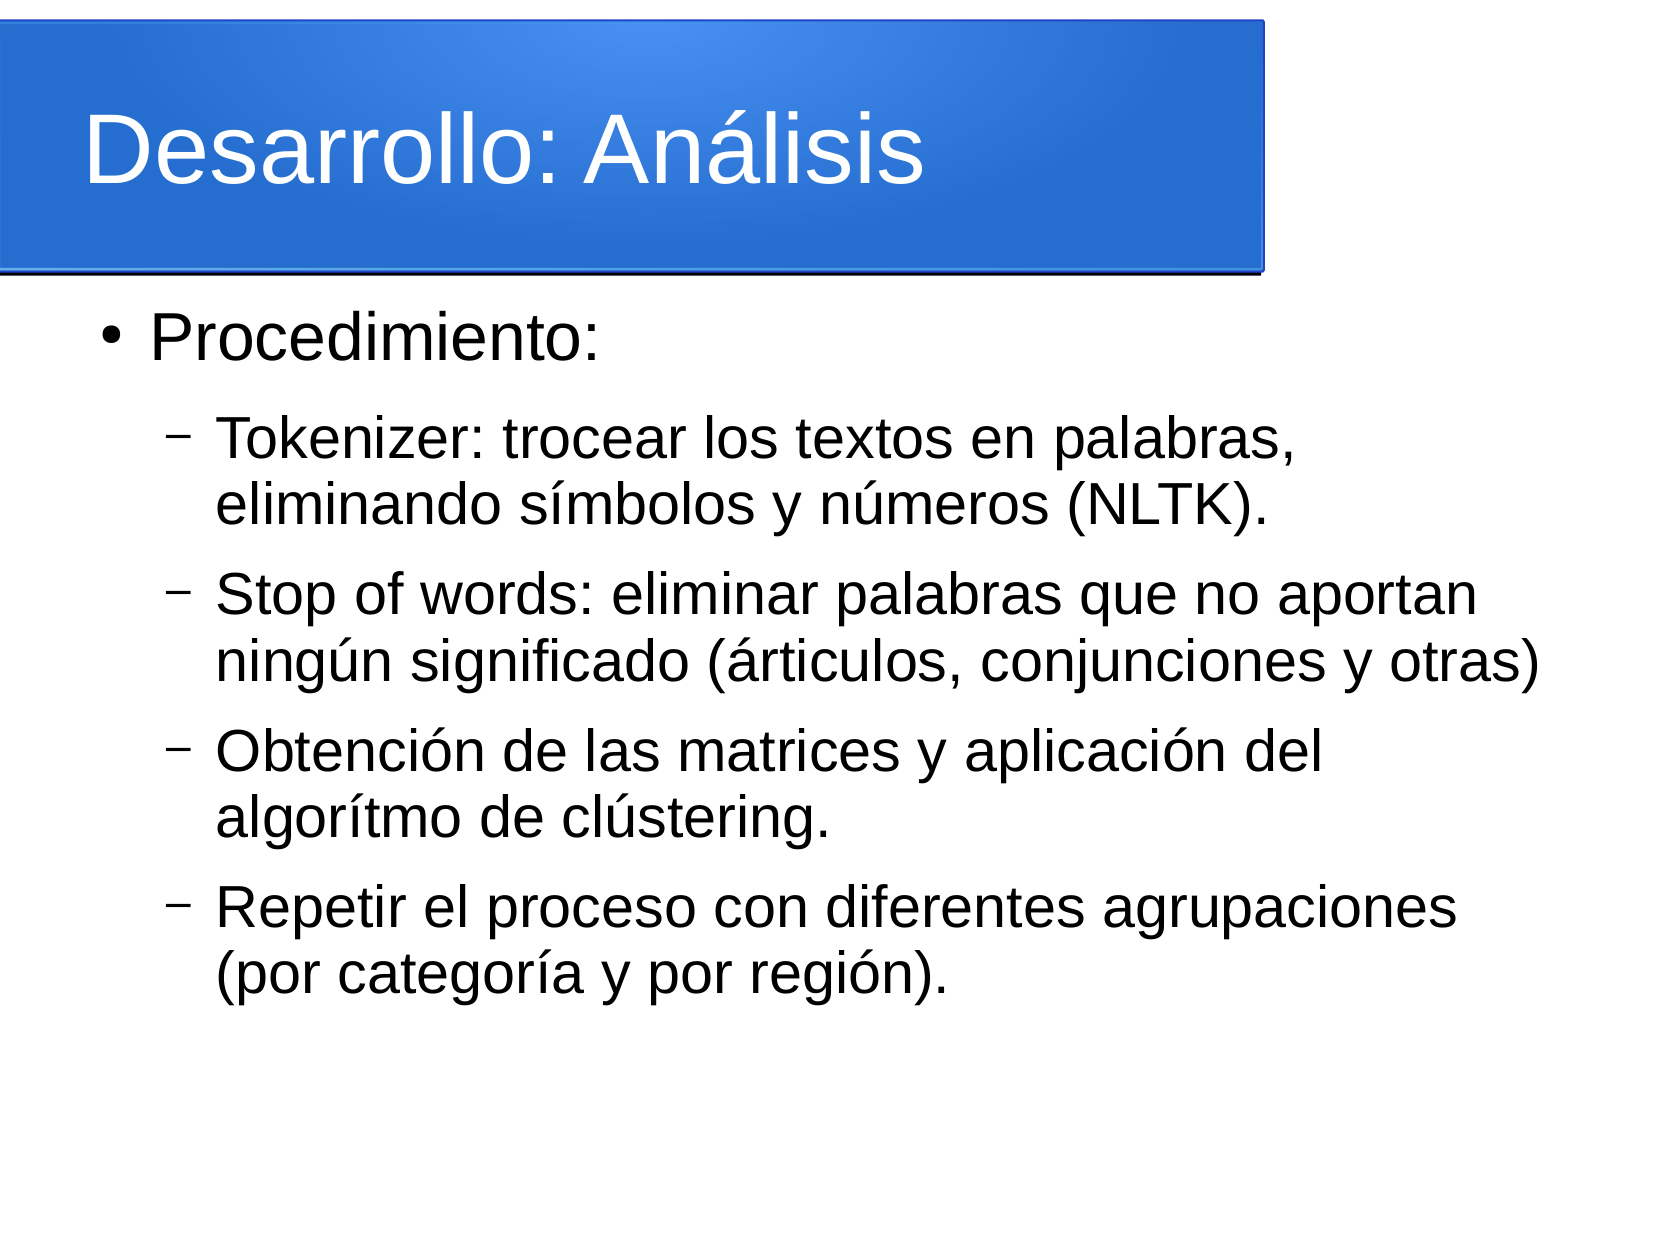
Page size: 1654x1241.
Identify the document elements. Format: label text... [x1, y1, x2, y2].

title Desarrollo: Análisis [82, 47, 1235, 252]
list Procedimiento: Tokenizer: trocear los textos en palabras, eliminando símbolos y números (NLTK). Stop of words: eliminar palabras que no aportan ningún significado (árticulos, conjunciones y otras) Obtención de las matrices y aplicación del algorítmo de clústering. Repetir el proceso con diferentes agrupaciones (por categoría y por región). [82, 299, 1571, 1019]
